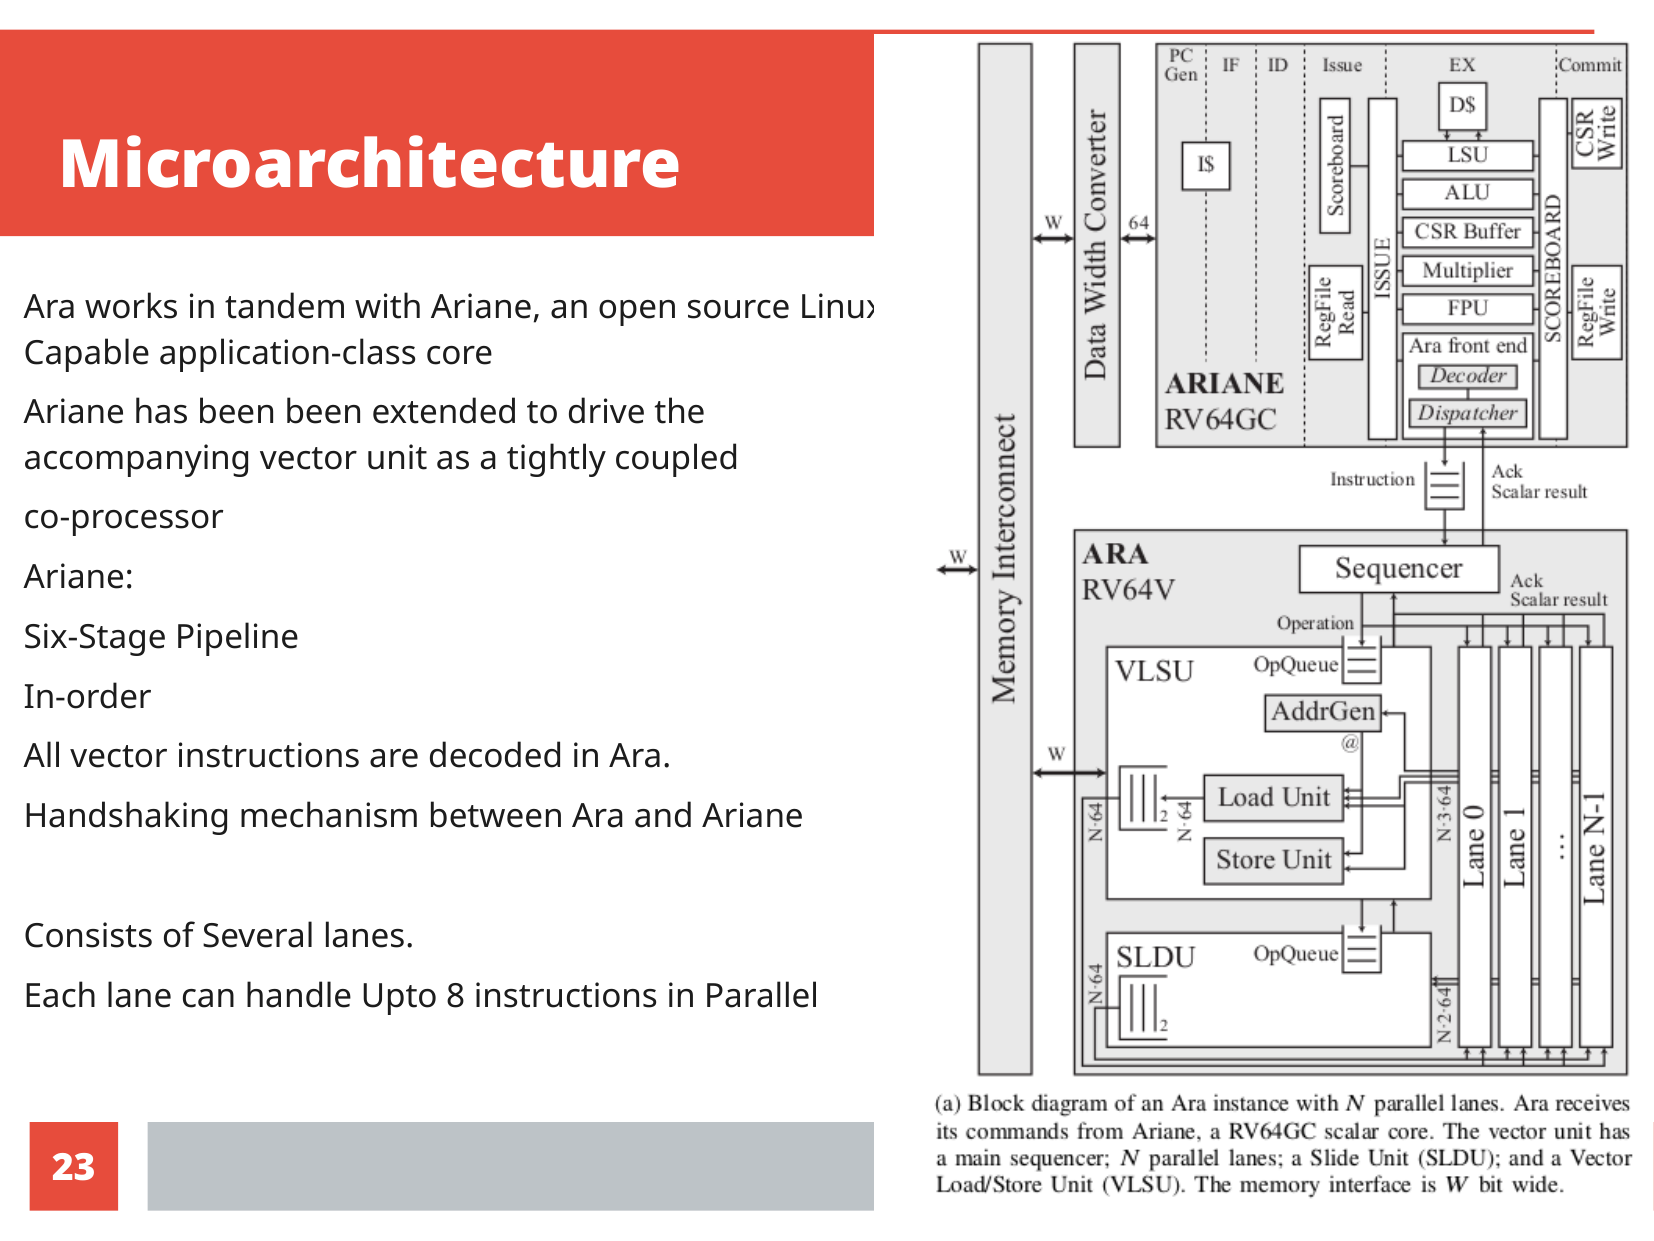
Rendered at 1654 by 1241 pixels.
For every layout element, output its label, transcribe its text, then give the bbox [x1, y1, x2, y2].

title Microarchitecture [59, 59, 874, 207]
picture [874, 34, 1654, 1211]
list Ara works in tandem with Ariane, an open source Linux Capable application-class core Ariane has been been extended to drive the accompanying vector unit as a tightly coupled co-processor Ariane: Six-Stage Pipeline In-order All vector instructions are decoded in Ara. Handshaking mechanism between Ara and Ariane Consists of Several lanes. Each lane can handle Upto 8 instructions in Parallel [23, 283, 874, 1052]
